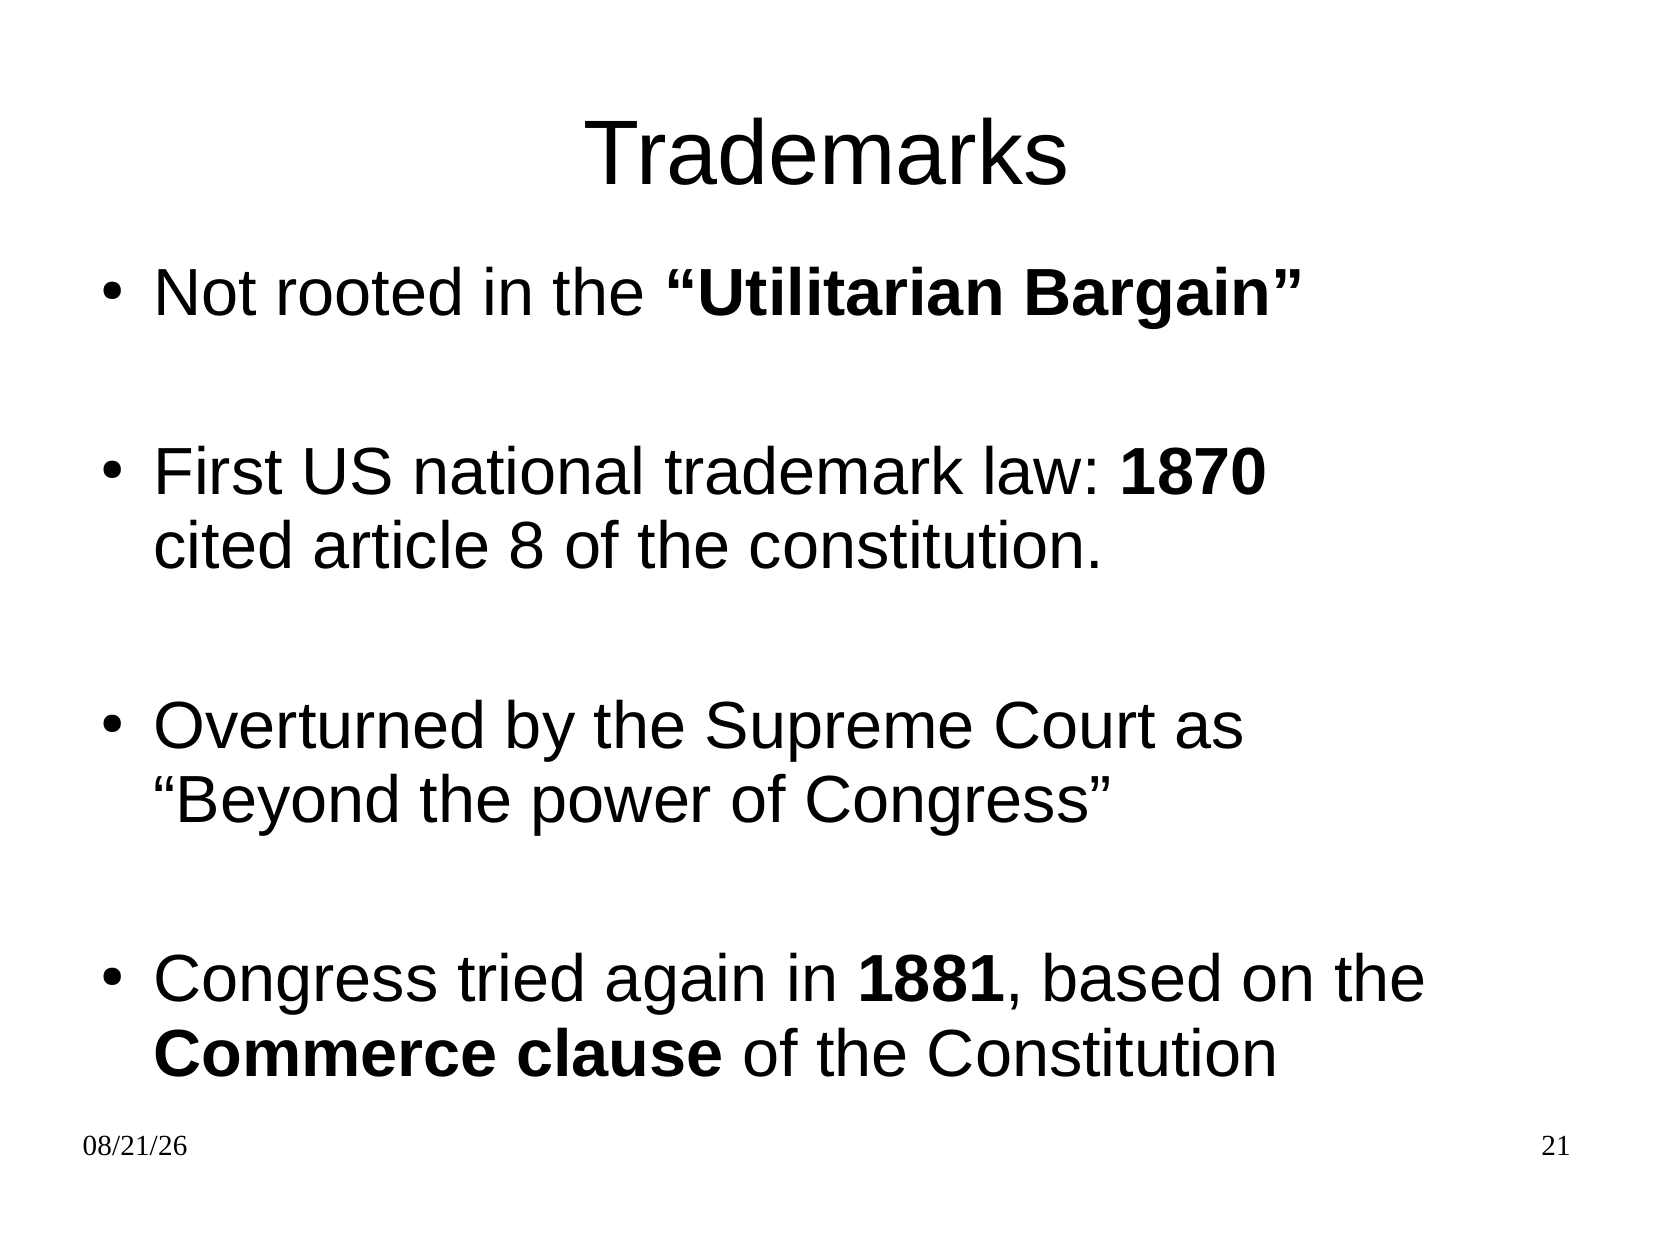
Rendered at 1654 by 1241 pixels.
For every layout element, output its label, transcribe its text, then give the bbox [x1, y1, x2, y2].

title Trademarks [82, 49, 1571, 254]
list Not rooted in the “Utilitarian Bargain” First US national trademark law: 1870 cited article 8 of the constitution. Overturned by the Supreme Court as “Beyond the power of Congress” Congress tried again in 1881, based on the Commerce clause of the Constitution [82, 254, 1571, 1092]
